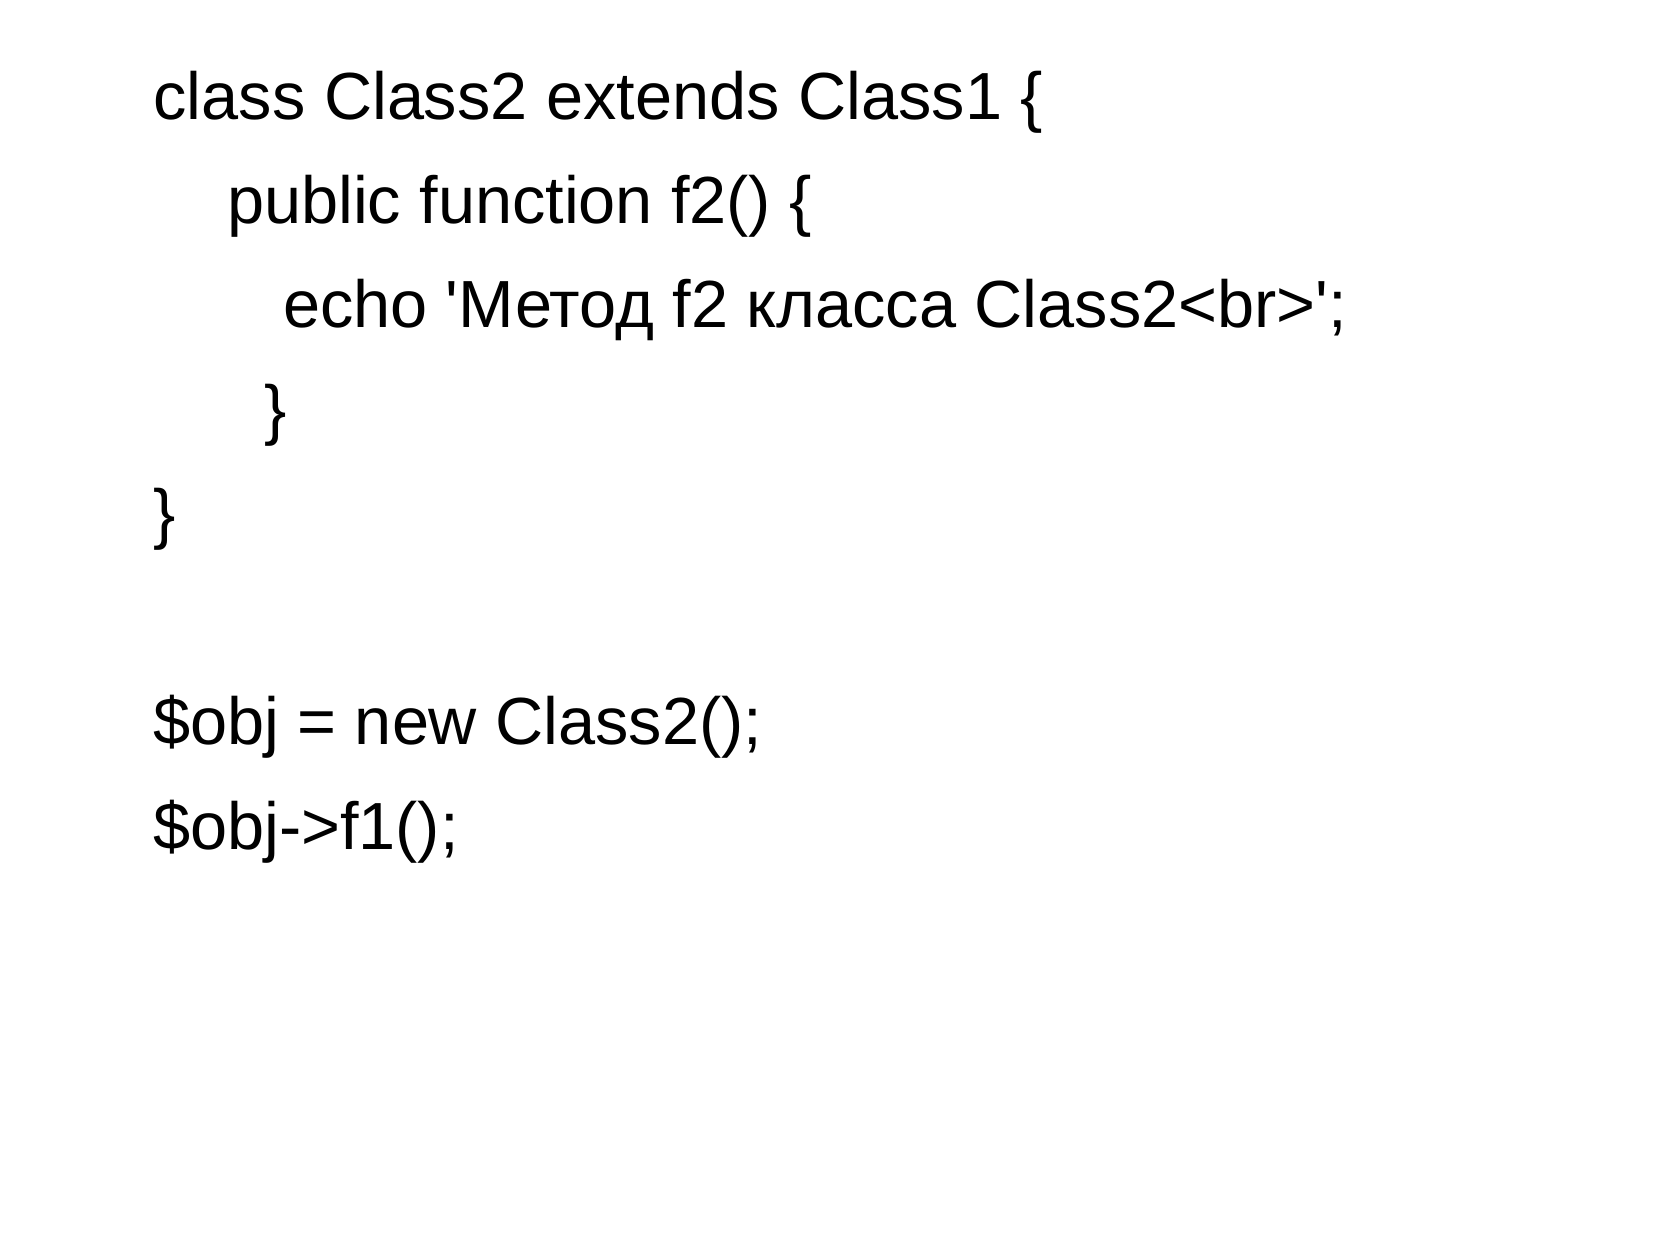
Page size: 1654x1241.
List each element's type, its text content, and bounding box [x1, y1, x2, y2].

list class Class2 extends Class1 { public function f2() { echo 'Метод f2 класса Class2<br>'; } } $obj = new Class2(); $obj->f1(); [82, 59, 1571, 975]
